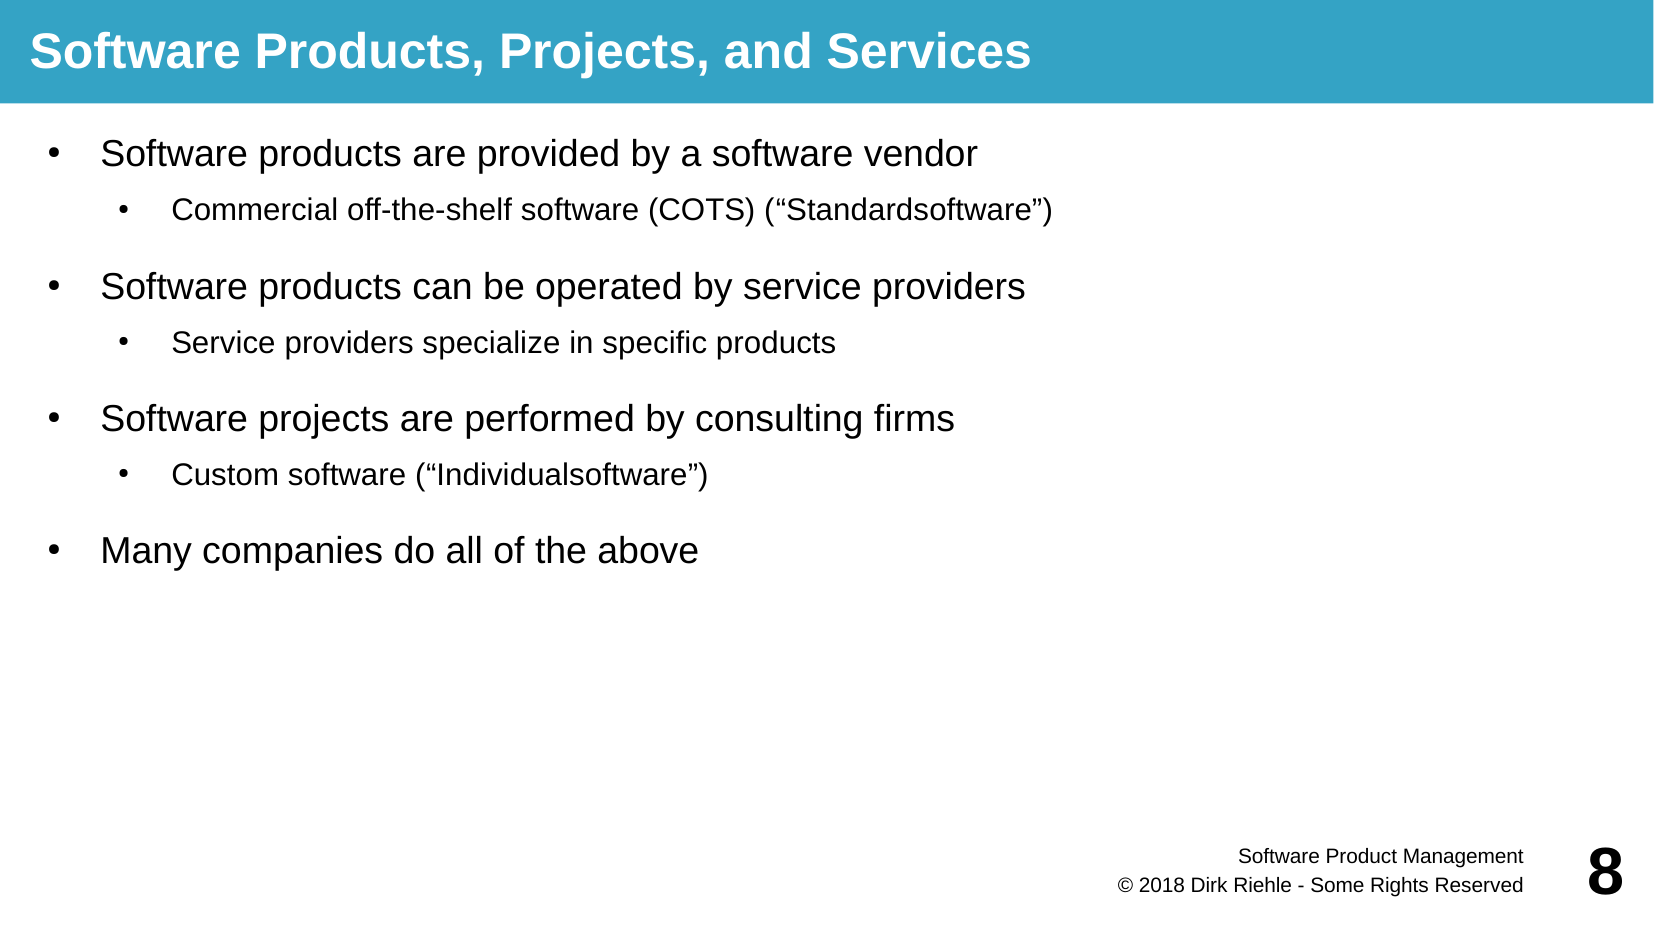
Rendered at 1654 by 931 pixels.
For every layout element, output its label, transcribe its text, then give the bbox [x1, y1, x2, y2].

list Software products are provided by a software vendor Commercial off-the-shelf software (COTS) (“Standardsoftware”) Software products can be operated by service providers Service providers specialize in specific products Software projects are performed by consulting firms Custom software (“Individualsoftware”) Many companies do all of the above [29, 132, 1625, 813]
title Software Products, Projects, and Services [0, 0, 1654, 104]
